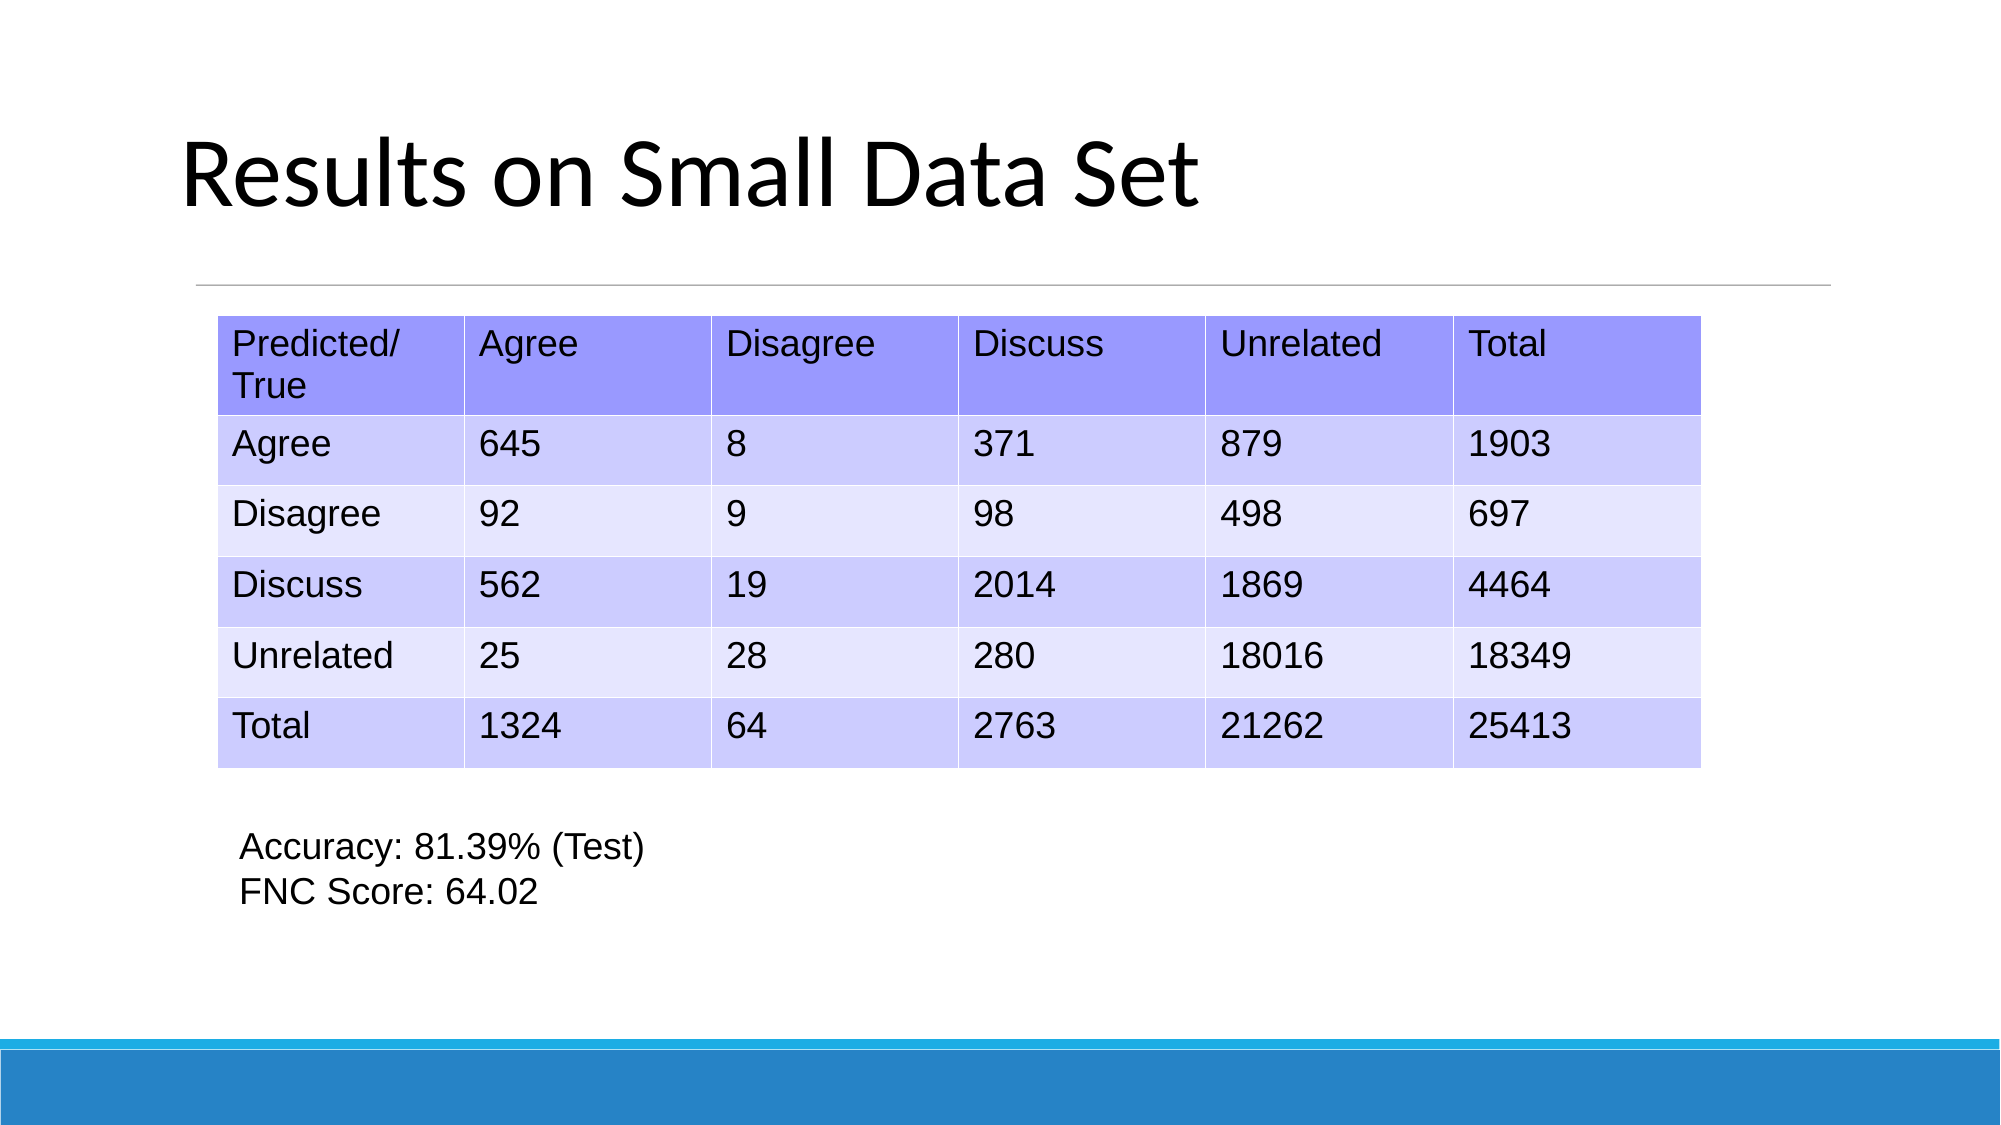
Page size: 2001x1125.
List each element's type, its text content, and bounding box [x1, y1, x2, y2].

table_cell 371 [959, 416, 1205, 485]
table_cell Unrelated [218, 628, 464, 697]
table_cell 879 [1206, 416, 1453, 485]
text_box Results on Small Data Set [180, 47, 1830, 285]
table_cell 4464 [1454, 557, 1701, 627]
table_cell 9 [712, 486, 958, 556]
table_cell 64 [712, 698, 958, 768]
table_header Total [1454, 316, 1701, 415]
table_cell Agree [218, 416, 464, 485]
table_cell Total [218, 698, 464, 768]
table_header Discuss [959, 316, 1205, 415]
table_cell Disagree [218, 486, 464, 556]
table_cell 25 [465, 628, 711, 697]
table_cell 98 [959, 486, 1205, 556]
table_cell 25413 [1454, 698, 1701, 768]
table_cell 1903 [1454, 416, 1701, 485]
table_cell 18349 [1454, 628, 1701, 697]
table_cell 19 [712, 557, 958, 627]
table_header Unrelated [1206, 316, 1453, 415]
table_cell Discuss [218, 557, 464, 627]
table_cell 28 [712, 628, 958, 697]
table_cell 498 [1206, 486, 1453, 556]
table_cell 18016 [1206, 628, 1453, 697]
table_cell 562 [465, 557, 711, 627]
table_cell 92 [465, 486, 711, 556]
table_header Agree [465, 316, 711, 415]
table_cell 21262 [1206, 698, 1453, 768]
table_cell 280 [959, 628, 1205, 697]
table_header Disagree [712, 316, 958, 415]
table_cell 8 [712, 416, 958, 485]
table_cell 697 [1454, 486, 1701, 556]
table_header Predicted/True [218, 316, 464, 415]
table_cell 1869 [1206, 557, 1453, 627]
table_cell 2763 [959, 698, 1205, 768]
table_cell 1324 [465, 698, 711, 768]
table_cell 645 [465, 416, 711, 485]
text_box Accuracy: 81.39% (Test) FNC Score: 64.02 [224, 814, 922, 914]
table_cell 2014 [959, 557, 1205, 627]
